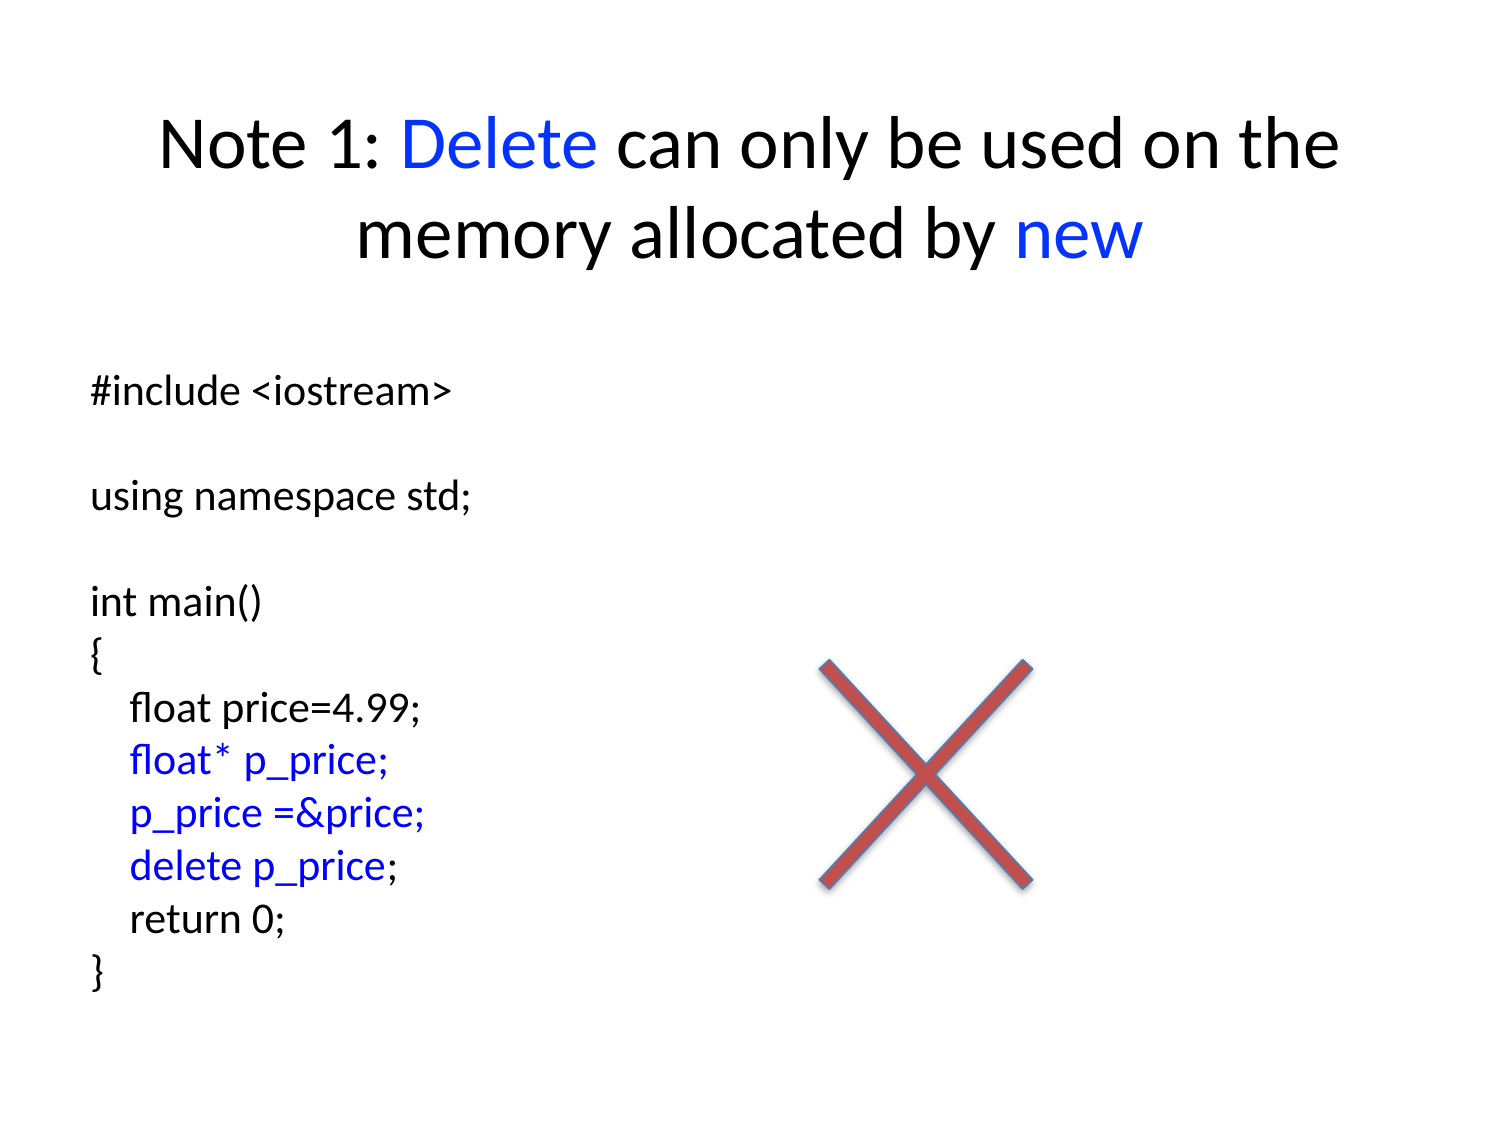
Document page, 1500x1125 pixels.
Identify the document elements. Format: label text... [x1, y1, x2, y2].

list #include <iostream> using namespace std; int main() { float price=4.99; float* p_price; p_price =&price; delete p_price; return 0; } [75, 353, 1386, 1005]
text_box [819, 659, 1033, 890]
title Note 1: Delete can only be used on the memory allocated by new [75, 45, 1425, 233]
